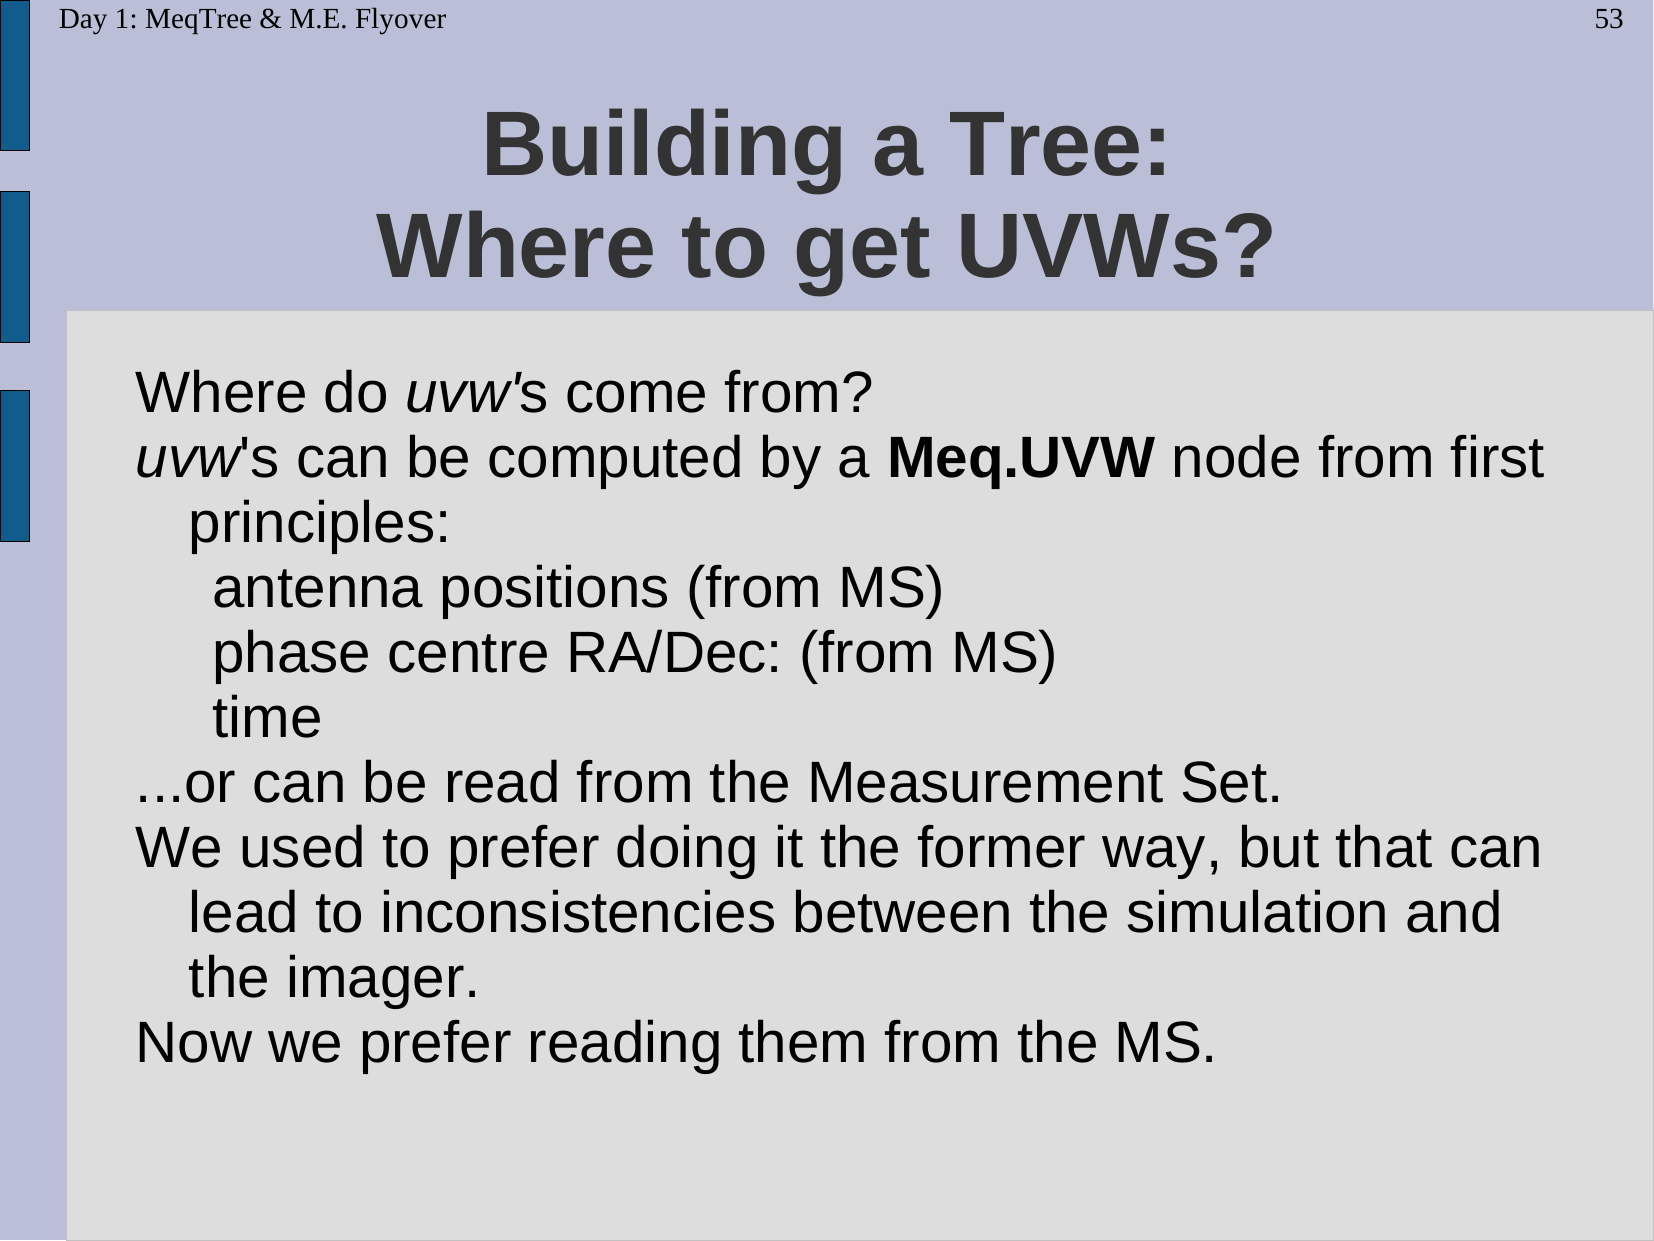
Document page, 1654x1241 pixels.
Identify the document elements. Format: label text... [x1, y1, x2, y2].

title Building a Tree: Where to get UVWs? [121, 87, 1534, 302]
list Where do uvw's come from? uvw's can be computed by a Meq.UVW node from first principles: antenna positions (from MS) phase centre RA/Dec: (from MS) time ...or can be read from the Measurement Set. We used to prefer doing it the former way, but that can lead to inconsistencies between the simulation and the imager. Now we prefer reading them from the MS. [118, 359, 1590, 1141]
